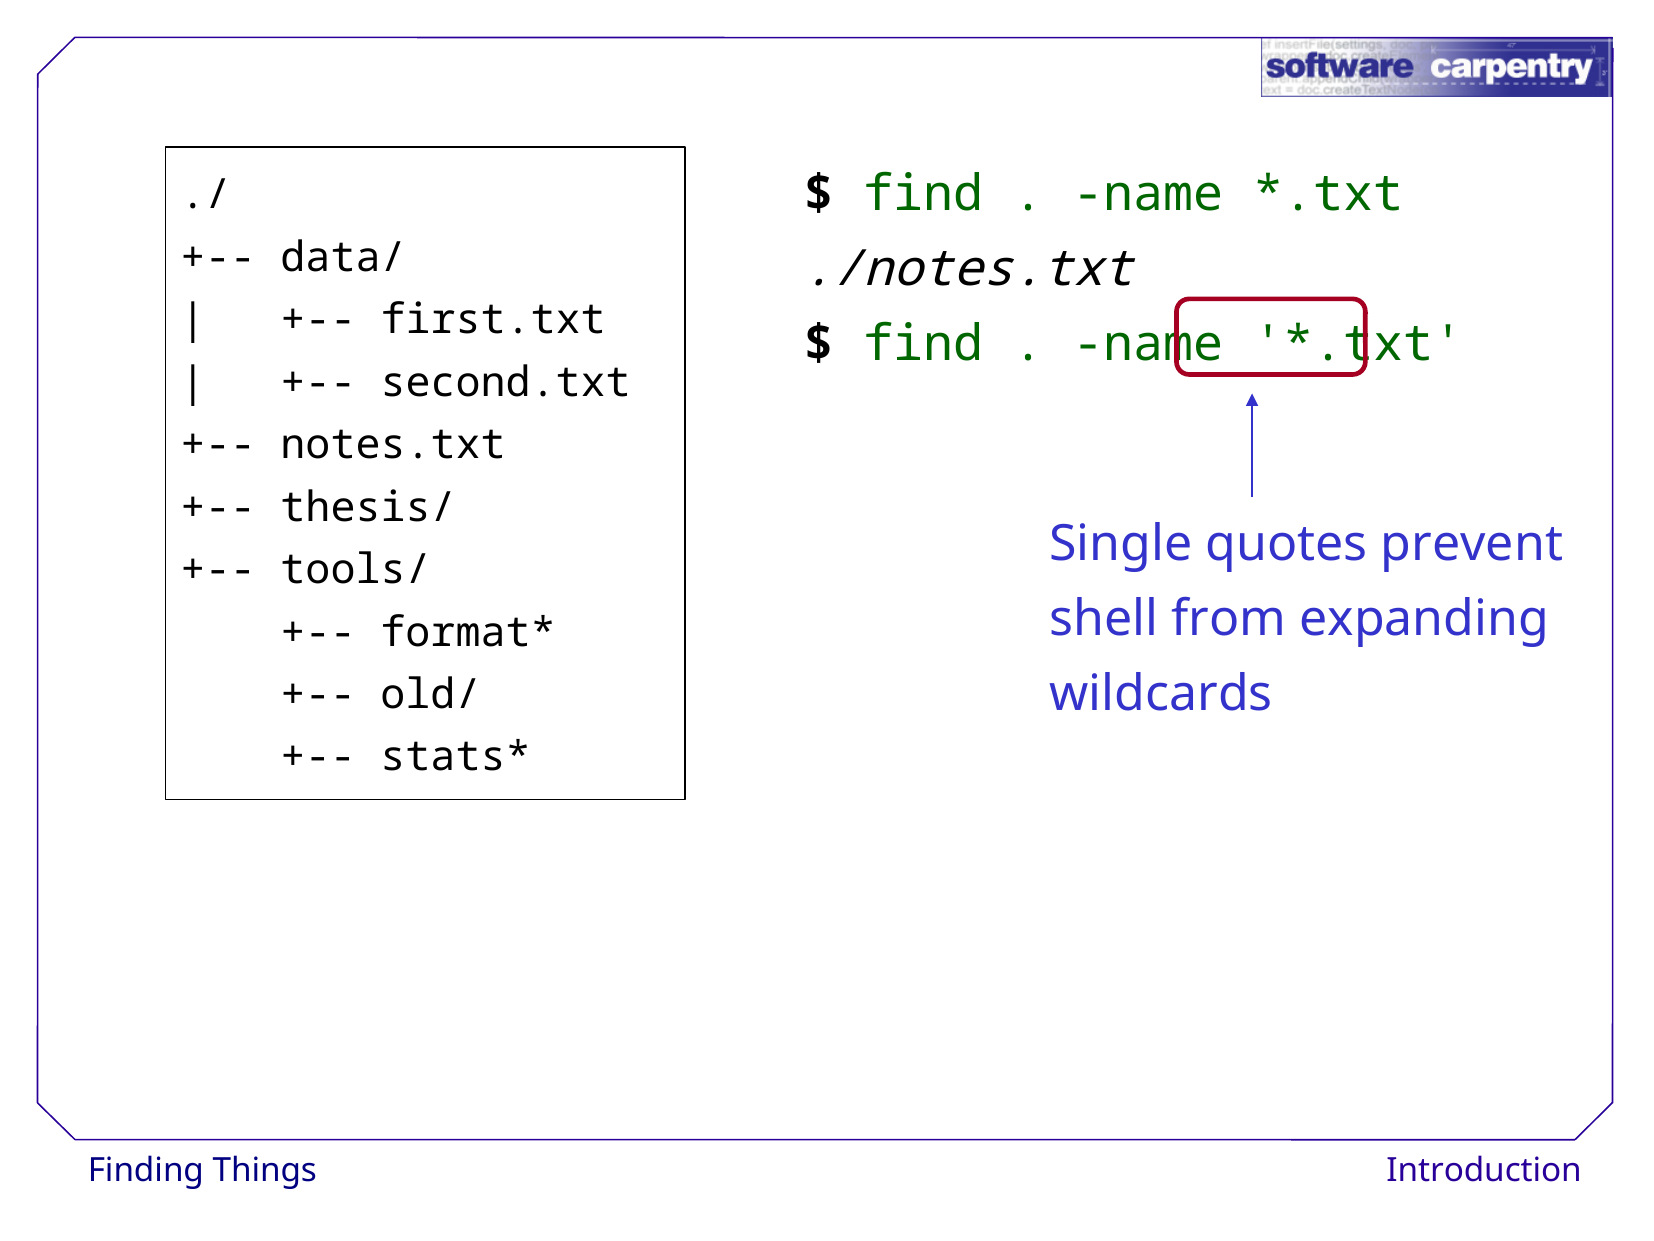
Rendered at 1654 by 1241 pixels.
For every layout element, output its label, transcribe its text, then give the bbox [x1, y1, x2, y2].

text_box Single quotes prevent shell from expanding wildcards [1034, 487, 1612, 810]
text_box $ find . -name *.txt ./notes.txt $ find . -name '*.txt' [788, 138, 1536, 1055]
text_box ./ +-- data/ | +-- first.txt | +-- second.txt +-- notes.txt +-- thesis/ +-- tools/ +-- format* +-- old/ +-- stats* [165, 147, 686, 800]
picture [1261, 39, 1613, 97]
